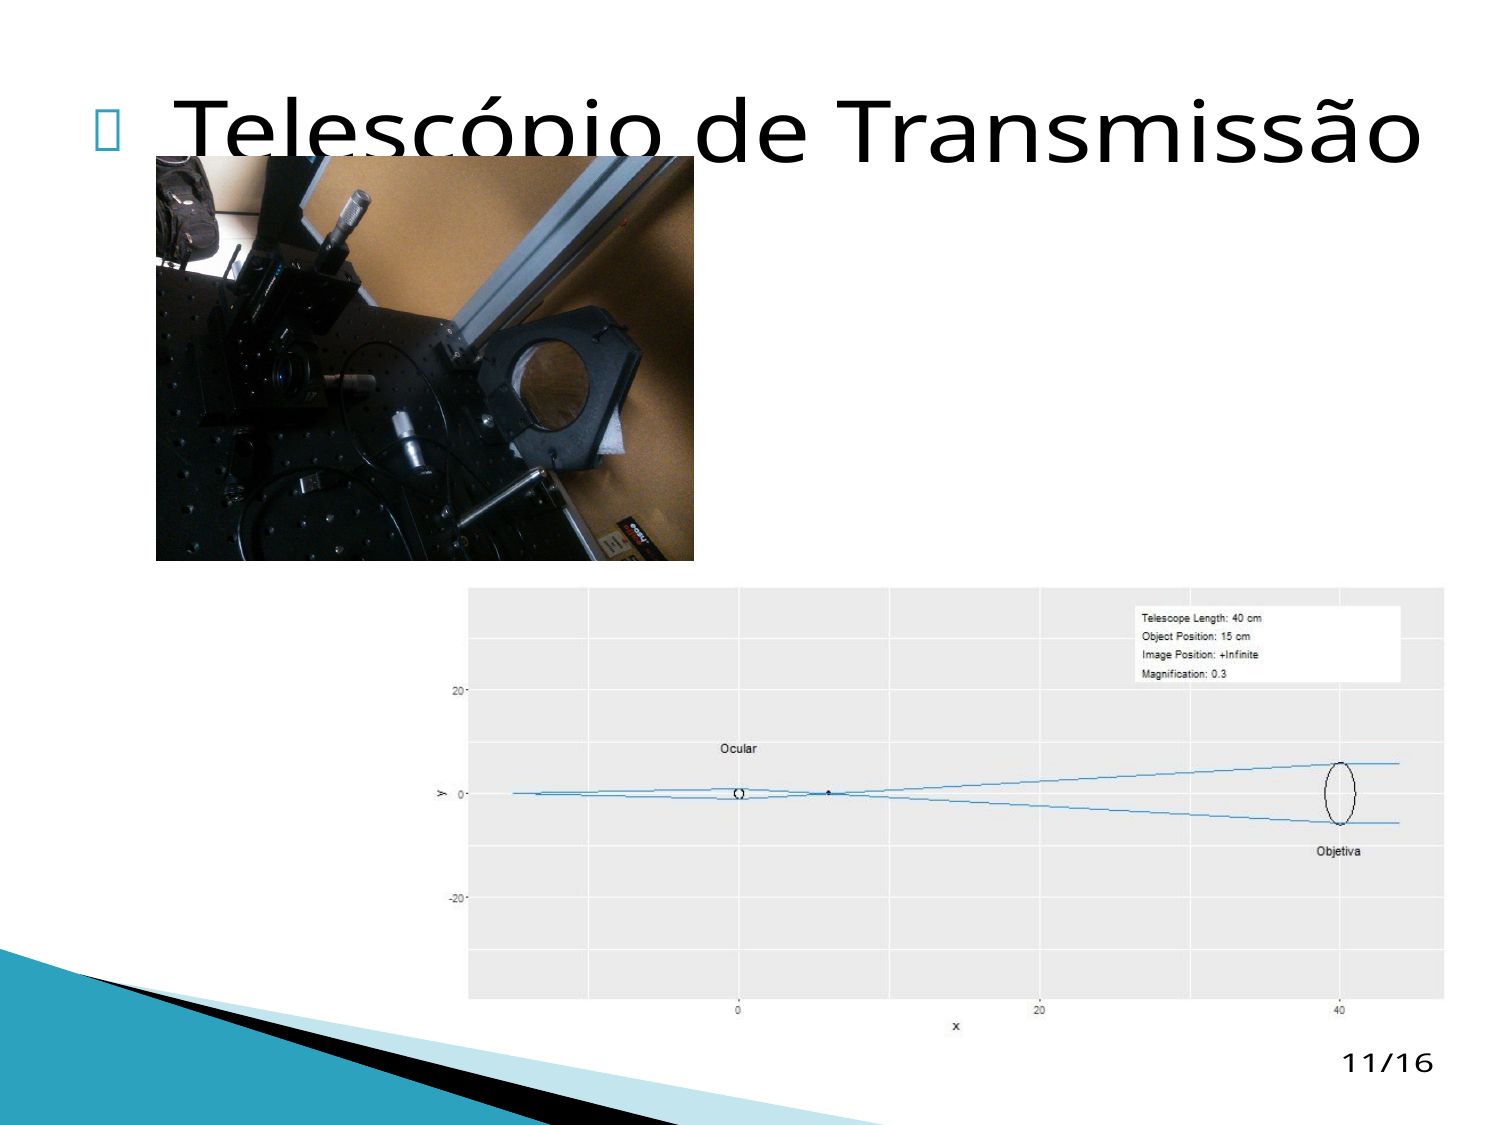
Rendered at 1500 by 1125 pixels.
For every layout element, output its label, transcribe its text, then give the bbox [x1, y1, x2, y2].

text_box 11/16 [1325, 1037, 1451, 1089]
list Telescópio de Transmissão [75, 62, 1426, 1000]
picture [156, 156, 694, 561]
picture [425, 582, 1451, 1038]
